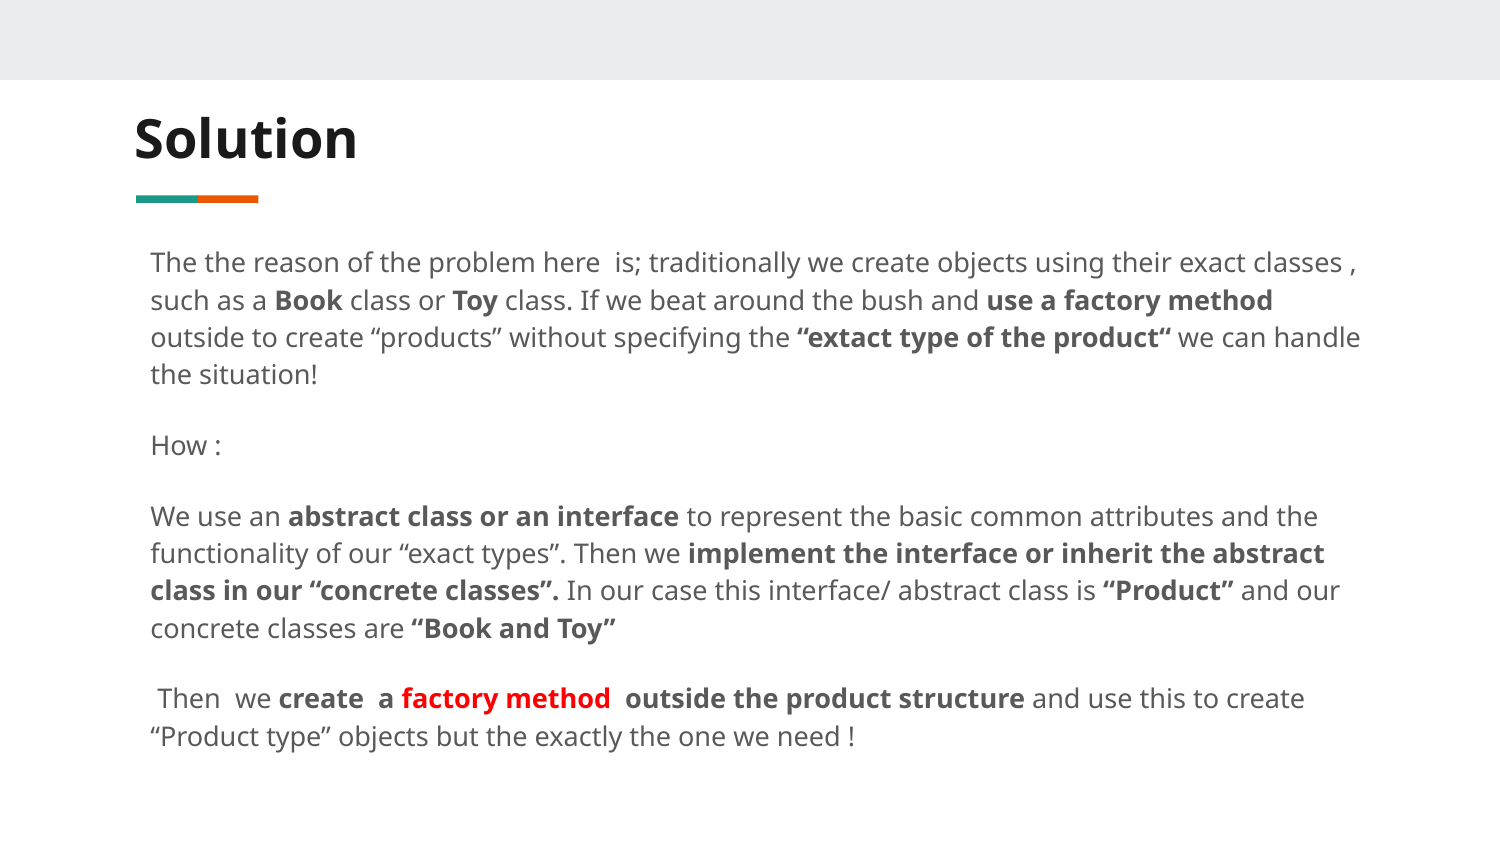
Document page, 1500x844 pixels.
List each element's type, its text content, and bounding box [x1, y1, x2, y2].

title Solution [119, 89, 1381, 178]
list The the reason of the problem here is; traditionally we create objects using their exact classes , such as a Book class or Toy class. If we beat around the bush and use a factory method outside to create “products” without specifying the “extact type of the product“ we can handle the situation! How : We use an abstract class or an interface to represent the basic common attributes and the functionality of our “exact types”. Then we implement the interface or inherit the abstract class in our “concrete classes”. In our case this interface/ abstract class is “Product” and our concrete classes are “Book and Toy” Then we create a factory method outside the product structure and use this to create “Product type” objects but the exactly the one we need ! [135, 226, 1381, 712]
